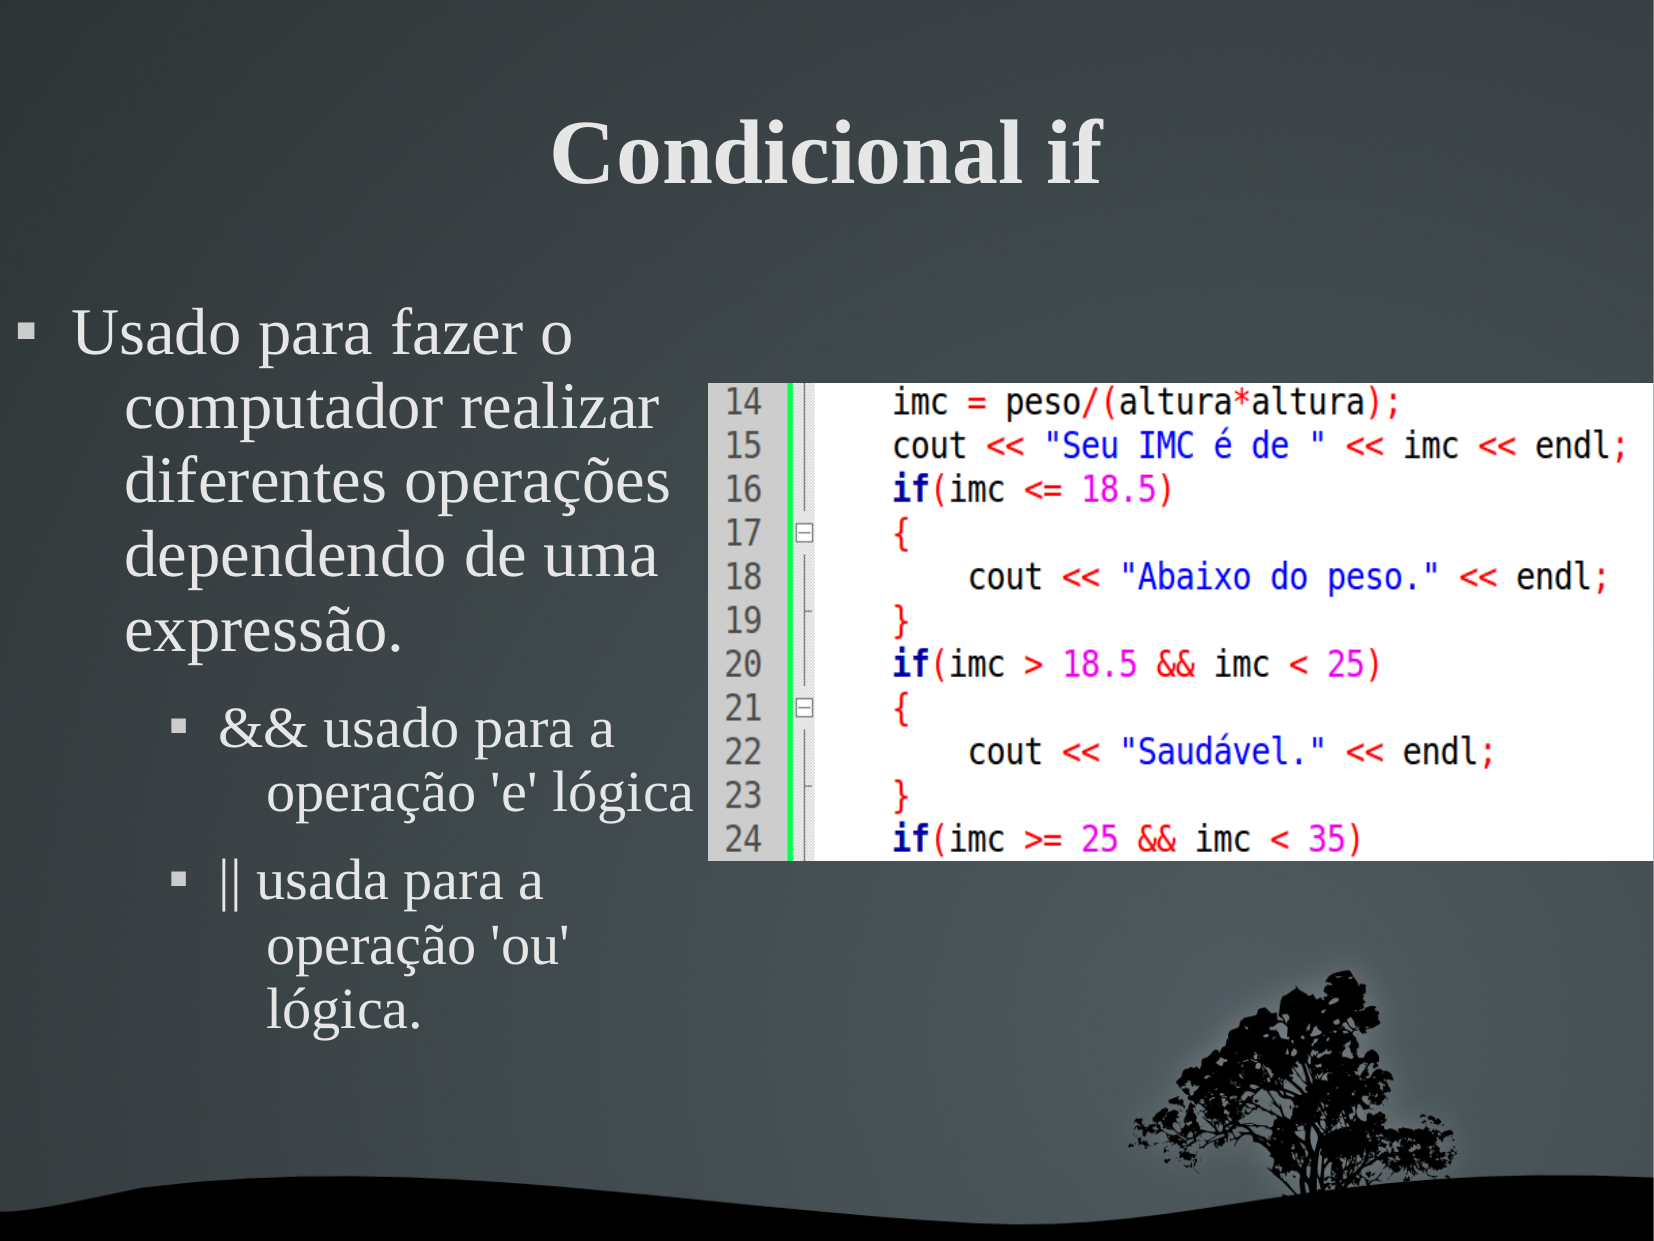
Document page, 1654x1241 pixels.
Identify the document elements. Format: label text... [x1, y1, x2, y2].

list Usado para fazer o computador realizar diferentes operações dependendo de uma expressão. && usado para a operação 'e' lógica || usada para a operação 'ou' lógica. [0, 295, 709, 1114]
picture [0, 0, 1654, 1241]
title Condicional if [82, 49, 1571, 257]
